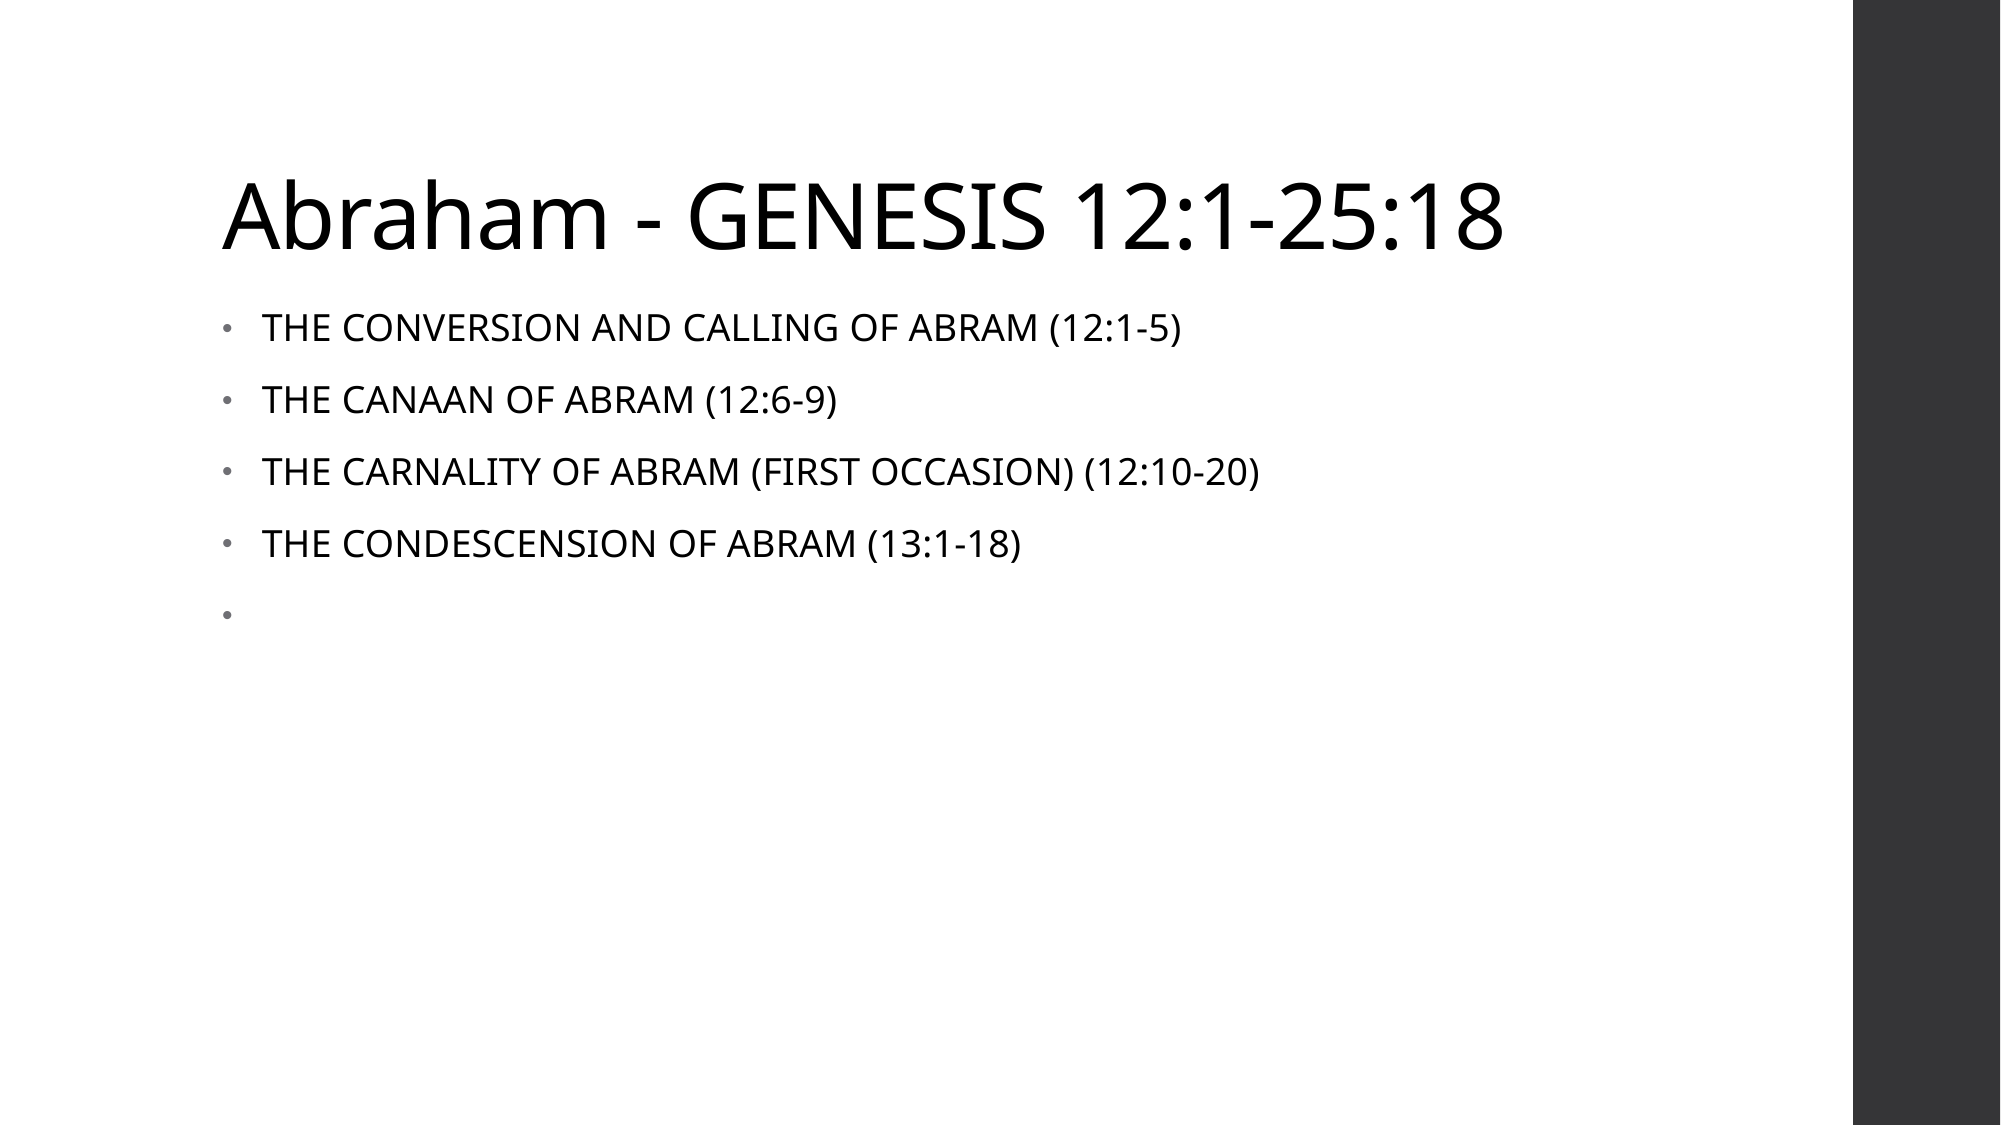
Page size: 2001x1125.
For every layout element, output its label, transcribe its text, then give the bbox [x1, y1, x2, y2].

list THE CONVERSION AND CALLING OF ABRAM (12:1-5) THE CANAAN OF ABRAM (12:6-9) THE CARNALITY OF ABRAM (FIRST OCCASION) (12:10-20) THE CONDESCENSION OF ABRAM (13:1-18) [206, 299, 1617, 1014]
title Abraham - GENESIS 12:1-25:18 [206, 60, 1797, 278]
